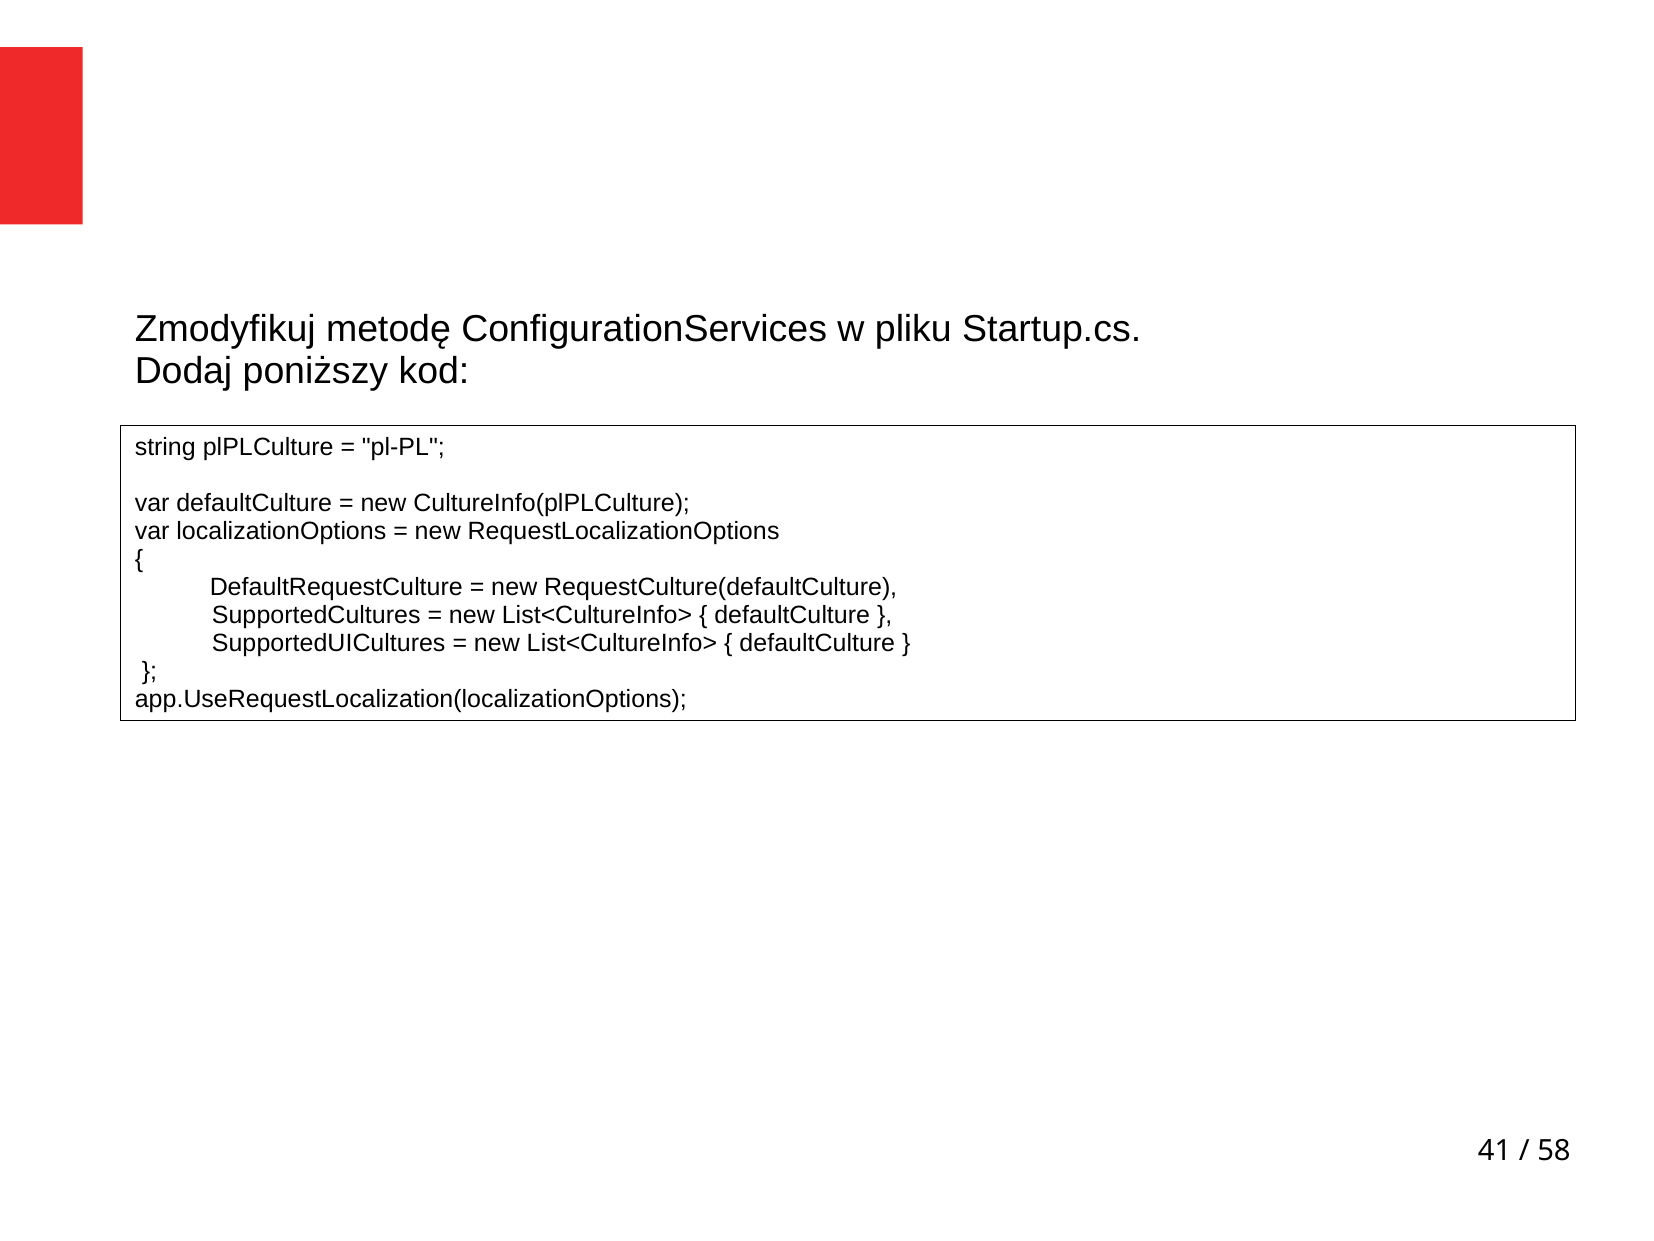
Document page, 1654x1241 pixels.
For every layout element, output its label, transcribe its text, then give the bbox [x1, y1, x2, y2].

text_box Zmodyfikuj metodę ConfigurationServices w pliku Startup.cs. Dodaj poniższy kod: [120, 300, 1591, 399]
text_box string plPLCulture = "pl-PL"; var defaultCulture = new CultureInfo(plPLCulture); var localizationOptions = new RequestLocalizationOptions { DefaultRequestCulture = new RequestCulture(defaultCulture), SupportedCultures = new List<CultureInfo> { defaultCulture }, SupportedUICultures = new List<CultureInfo> { defaultCulture } }; app.UseRequestLocalization(localizationOptions); [120, 425, 1576, 721]
